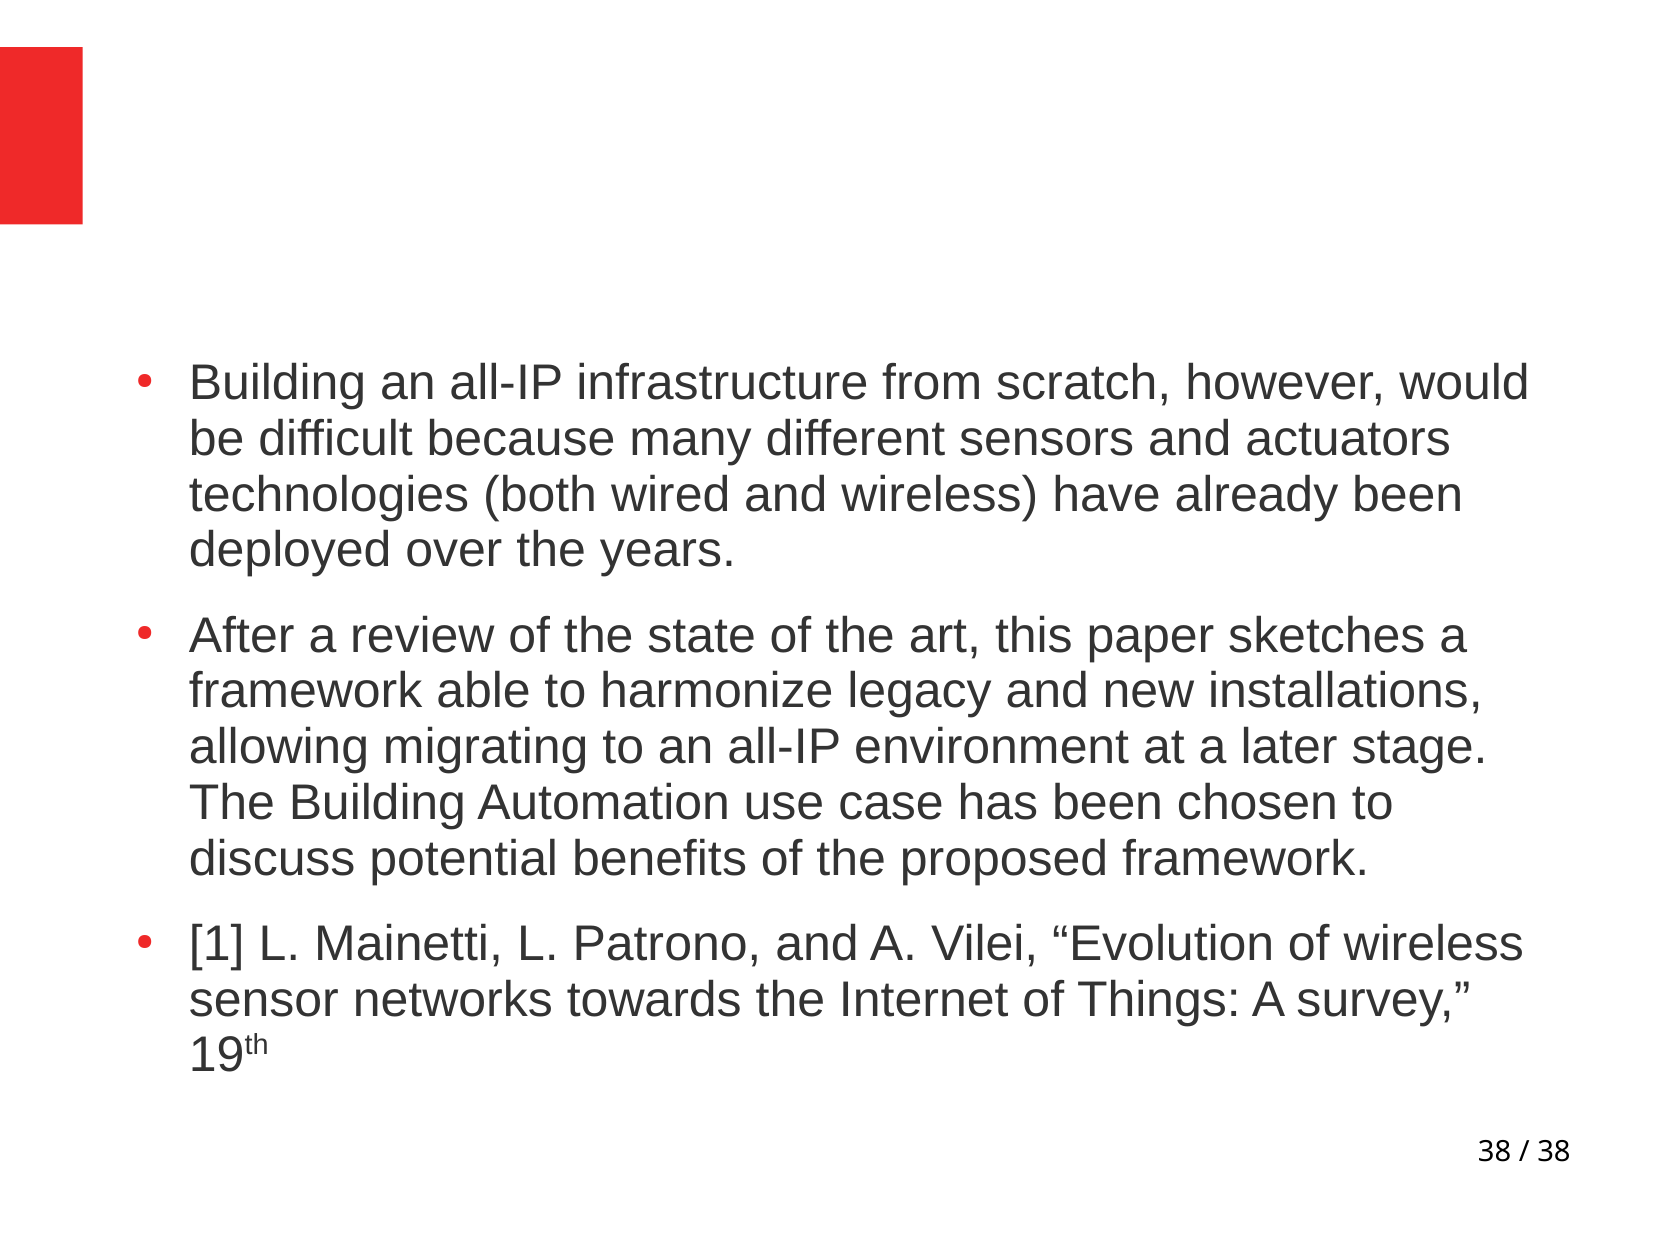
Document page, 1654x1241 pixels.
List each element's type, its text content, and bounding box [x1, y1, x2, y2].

list Building an all-IP infrastructure from scratch, however, would be difficult because many different sensors and actuators technologies (both wired and wireless) have already been deployed over the years. After a review of the state of the art, this paper sketches a framework able to harmonize legacy and new installations, allowing migrating to an all-IP environment at a later stage. The Building Automation use case has been chosen to discuss potential benefits of the proposed framework. [1] L. Mainetti, L. Patrono, and A. Vilei, “Evolution of wireless sensor networks towards the Internet of Things: A survey,” 19th [118, 354, 1536, 1074]
